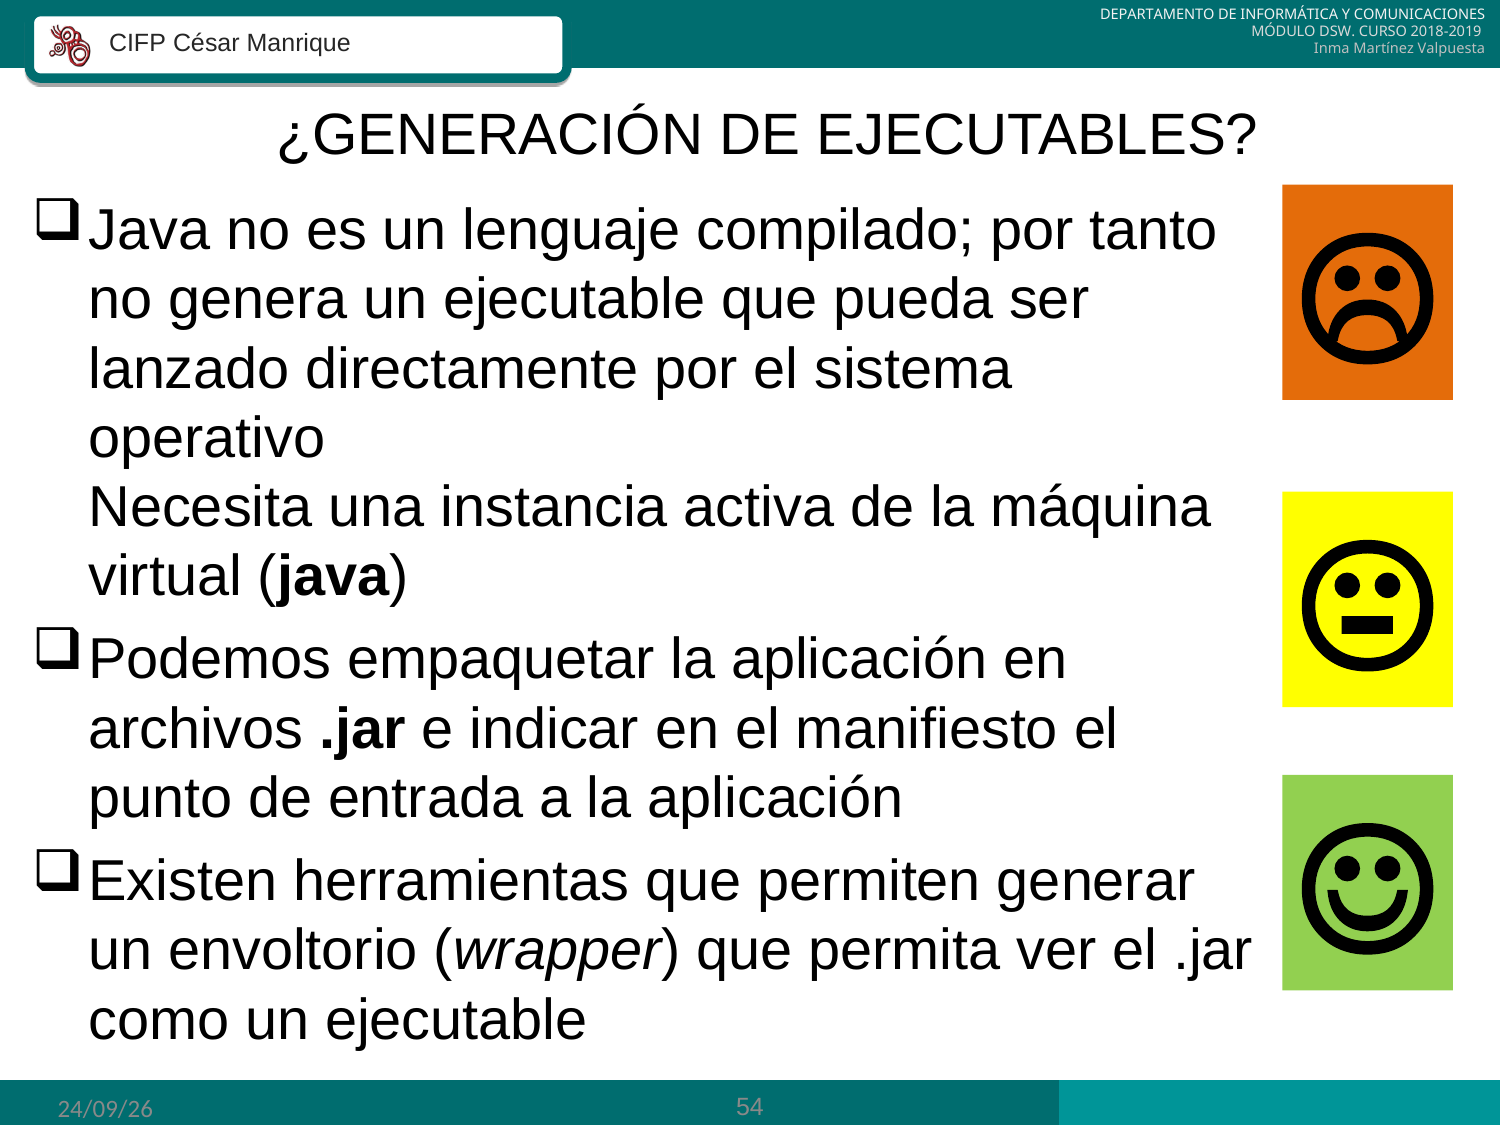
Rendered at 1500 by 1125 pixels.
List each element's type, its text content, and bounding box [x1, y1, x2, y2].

text_box 18/09/18 [42, 1085, 344, 1125]
title ¿GENERACIÓN DE EJECUTABLES? [17, 90, 1483, 173]
text_box  [1282, 184, 1453, 400]
list Java no es un lenguaje compilado; por tanto no genera un ejecutable que pueda ser lanzado directamente por el sistema operativo Necesita una instancia activa de la máquina virtual (java) Podemos empaquetar la aplicación en archivos .jar e indicar en el manifiesto el punto de entrada a la aplicación Existen herramientas que permiten generar un envoltorio (wrapper) que permita ver el .jar como un ejecutable [17, 184, 1270, 1059]
text_box  [1282, 774, 1453, 991]
text_box  [1282, 491, 1453, 708]
picture [47, 23, 93, 67]
text_box <número> [512, 1082, 988, 1125]
